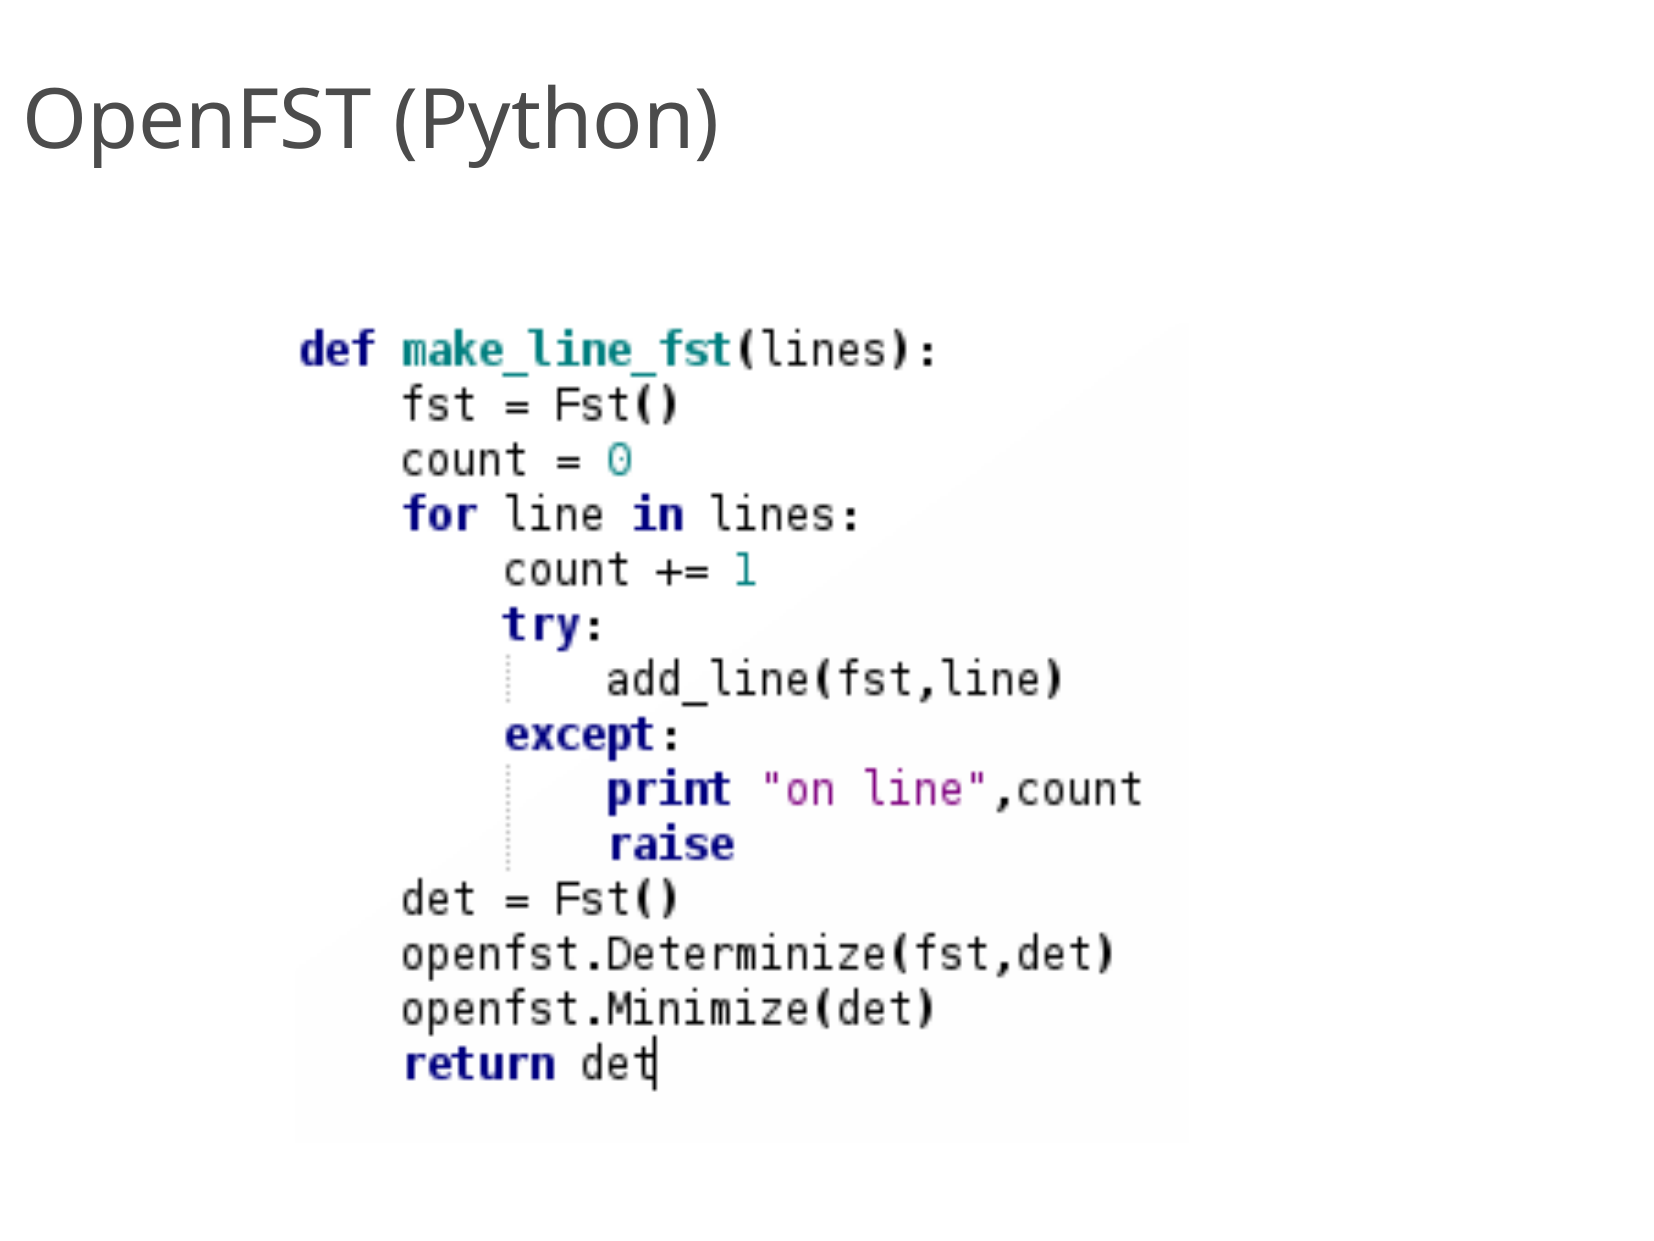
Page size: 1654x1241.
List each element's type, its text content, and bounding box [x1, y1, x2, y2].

picture [295, 323, 1189, 1143]
title OpenFST (Python) [22, 26, 1654, 205]
